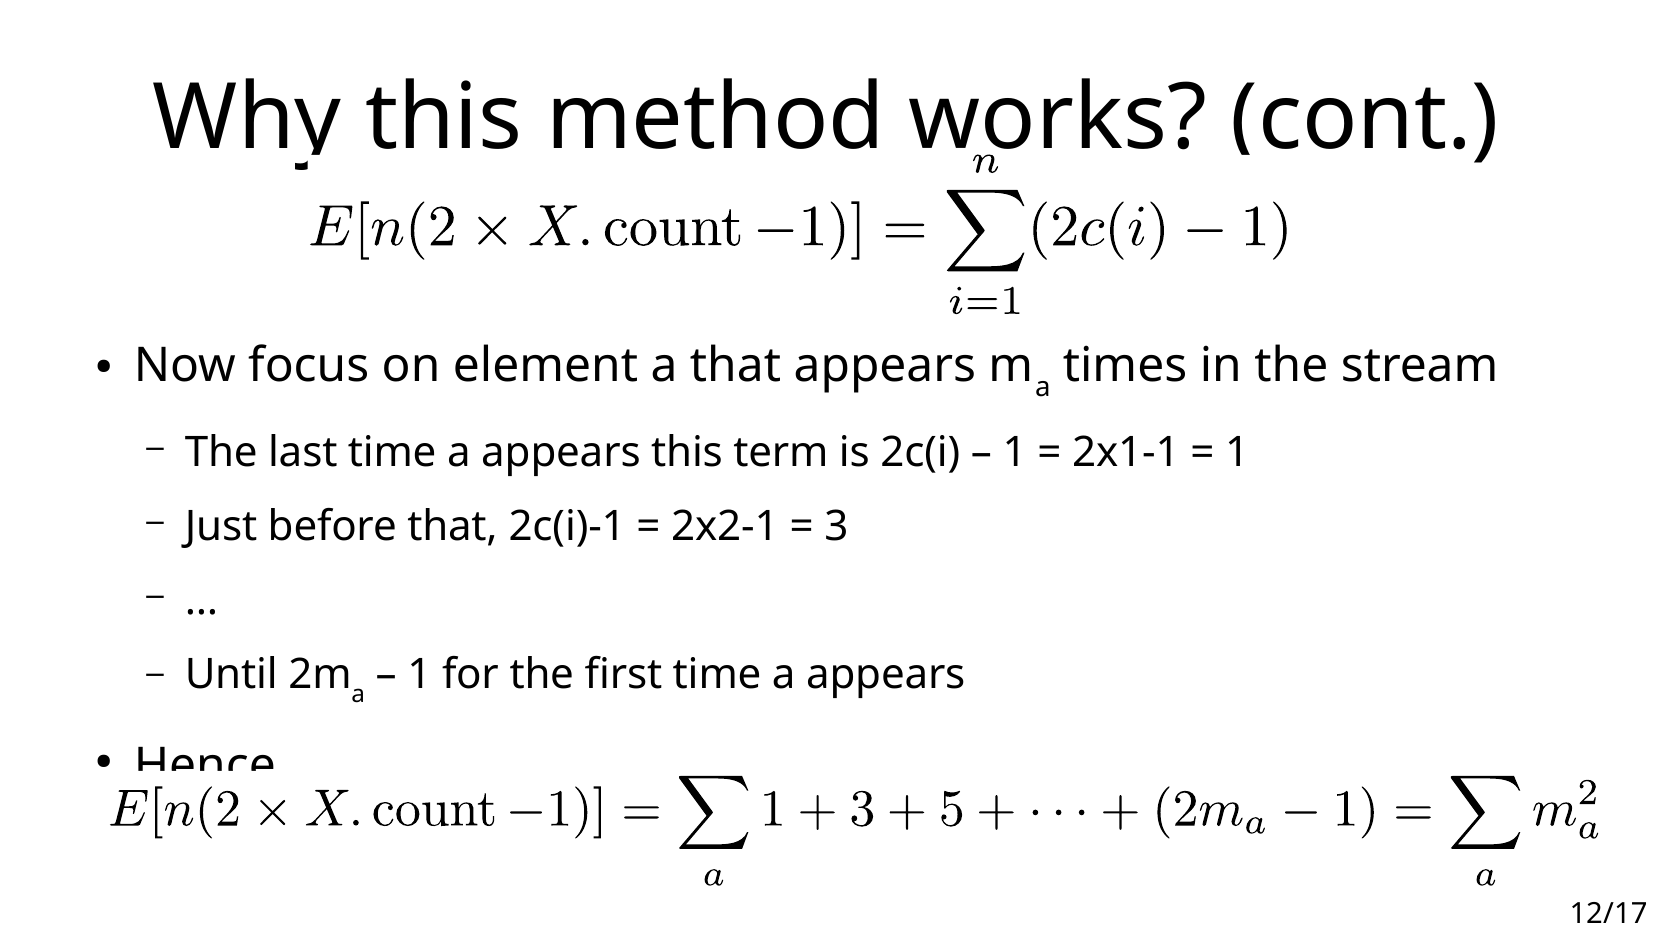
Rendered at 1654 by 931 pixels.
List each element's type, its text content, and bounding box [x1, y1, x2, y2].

text_box [107, 770, 1600, 886]
text_box [307, 154, 1293, 315]
title Why this method works? (cont.) [82, 1, 1571, 226]
list Now focus on element a that appears ma times in the stream The last time a appears this term is 2c(i) – 1 = 2x1-1 = 1 Just before that, 2c(i)-1 = 2x2-1 = 3 … Until 2ma – 1 for the first time a appears Hence [82, 329, 1571, 797]
